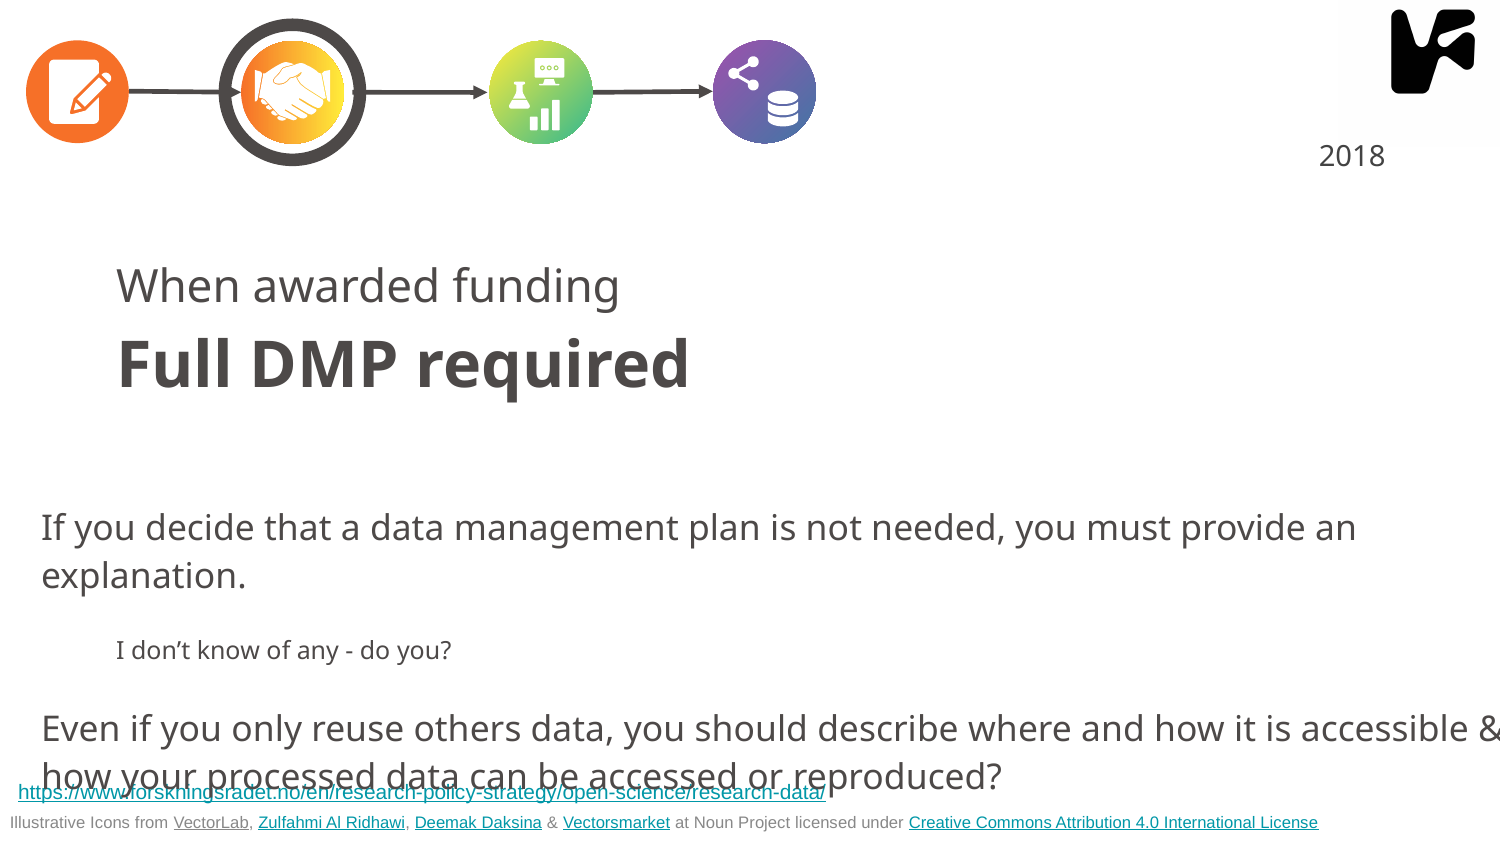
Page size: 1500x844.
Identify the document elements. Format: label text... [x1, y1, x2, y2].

text_box [489, 40, 593, 144]
text_box https://www.forskningsradet.no/en/research-policy-strategy/open-science/research-data/ [3, 763, 1480, 819]
text_box [241, 40, 344, 144]
text_box When awarded funding Full DMP required If you decide that a data management plan is not needed, you must provide an explanation. I don’t know of any - do you? Even if you only reuse others data, you should describe where and how it is accessible & how your processed data can be accessed or reproduced? [26, 233, 1500, 813]
picture [1338, 0, 1500, 147]
text_box [26, 40, 129, 144]
text_box Illustrative Icons from VectorLab, Zulfahmi Al Ridhawi, Deemak Daksina & Vectorsmarket at Noun Project licensed under Creative Commons Attribution 4.0 International License [0, 780, 1394, 843]
text_box 2018 [1307, 131, 1498, 175]
text_box [713, 40, 816, 144]
